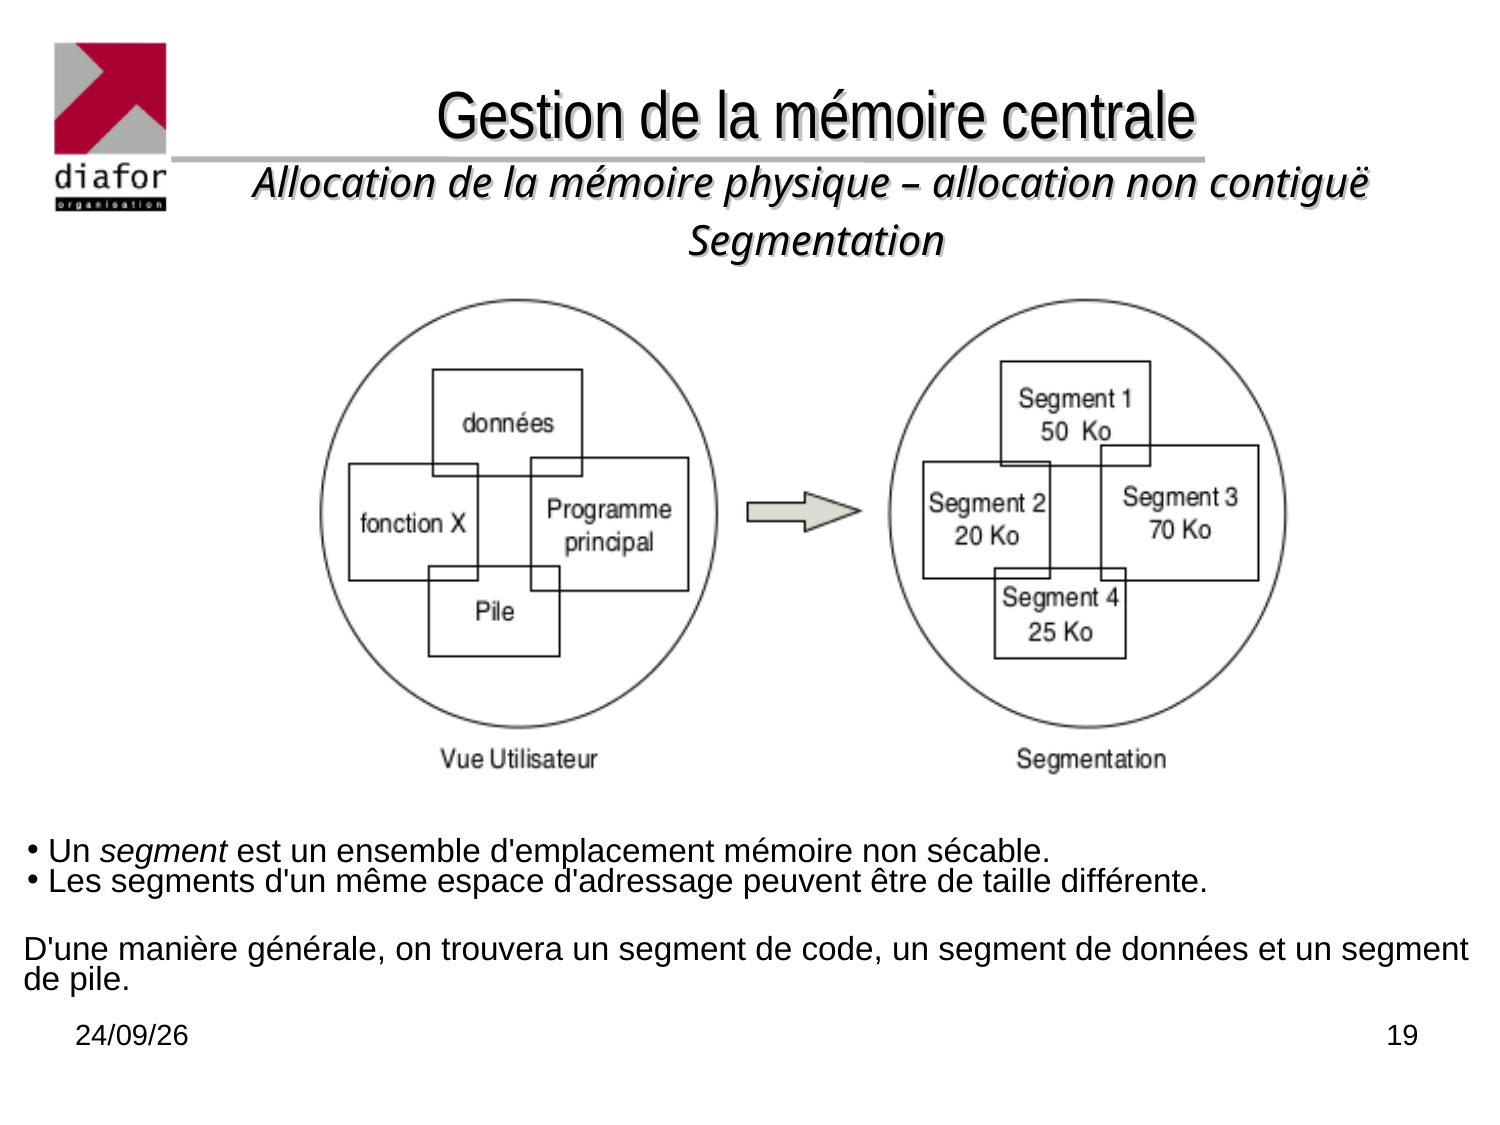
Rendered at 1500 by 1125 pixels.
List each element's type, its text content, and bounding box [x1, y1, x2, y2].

title Gestion de la mémoire centrale Allocation de la mémoire physique – allocation non contiguë Segmentation [133, 67, 1500, 276]
text_box Un segment est un ensemble d'emplacement mémoire non sécable. Les segments d'un même espace d'adressage peuvent être de taille différente. [12, 830, 1500, 907]
picture [271, 279, 1307, 791]
text_box D'une manière générale, on trouvera un segment de code, un segment de données et un segment de pile. [8, 928, 1500, 1004]
picture [53, 42, 168, 213]
